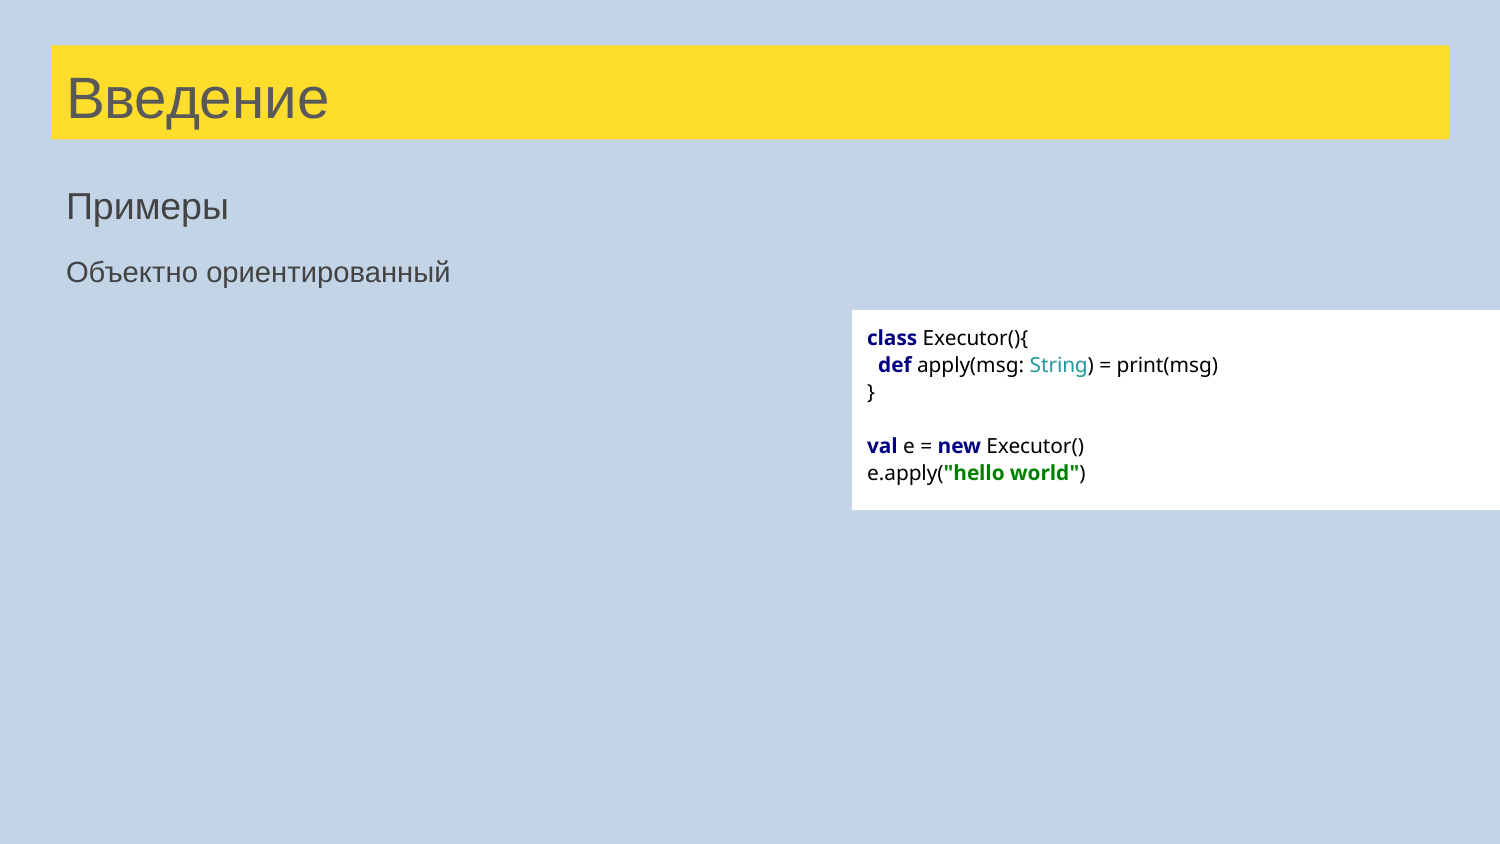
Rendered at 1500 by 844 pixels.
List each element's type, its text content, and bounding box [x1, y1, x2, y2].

text_box Объектно ориентированный [51, 238, 790, 310]
title Введение [51, 45, 1449, 140]
text_box Примеры [51, 167, 662, 238]
list class Executor(){ def apply(msg: String) = print(msg) } val e = new Executor() e.apply("hello world") [852, 309, 1500, 511]
